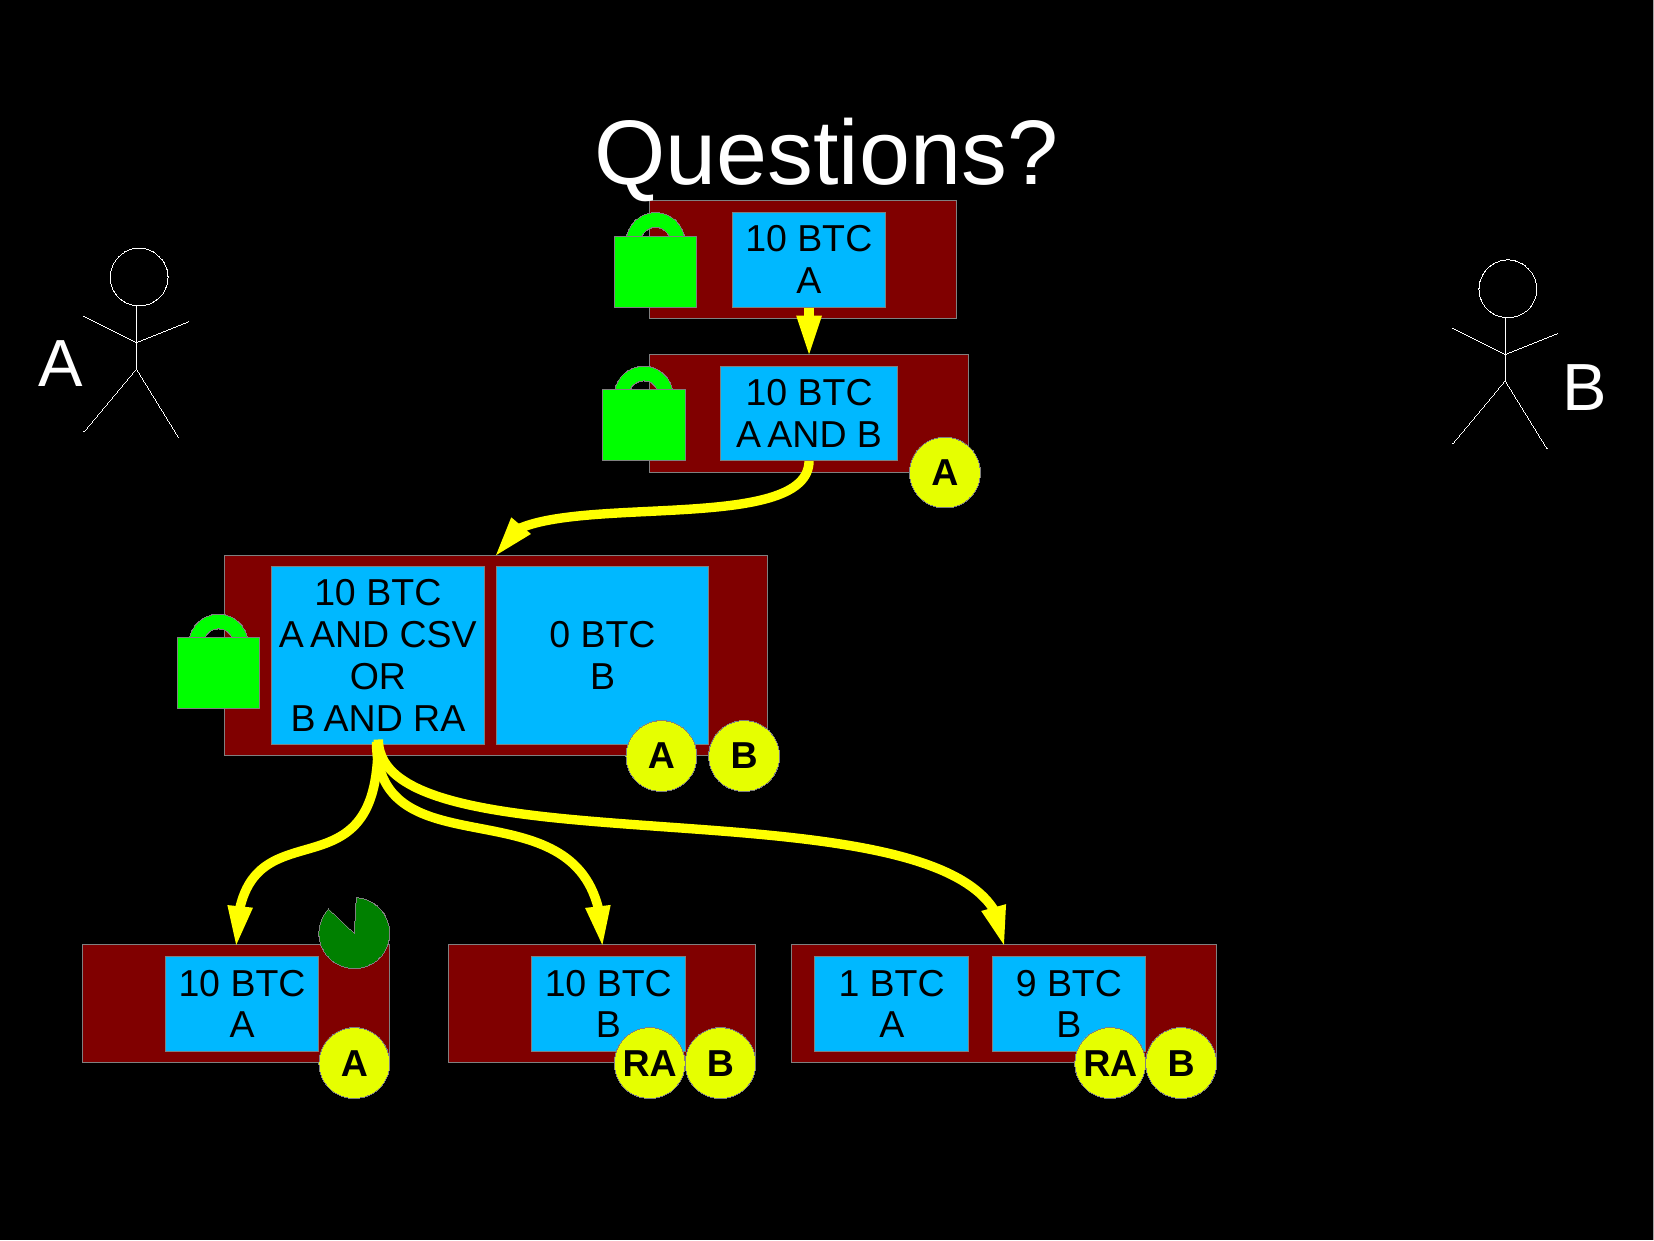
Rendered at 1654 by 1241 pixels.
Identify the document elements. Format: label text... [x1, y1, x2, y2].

text_box 10 BTC B [531, 956, 686, 1052]
text_box 10 BTC A [165, 956, 319, 1052]
text_box B [1547, 342, 1622, 432]
text_box RA [1074, 1027, 1146, 1099]
text_box 1 BTC A [814, 956, 969, 1052]
text_box [448, 944, 756, 1063]
text_box RA [614, 1027, 686, 1099]
text_box A [318, 1027, 390, 1099]
text_box 0 BTC B [496, 566, 709, 745]
text_box [814, 257, 957, 319]
text_box [177, 555, 768, 756]
text_box [602, 354, 969, 473]
text_box [614, 257, 804, 319]
text_box A [625, 720, 697, 792]
text_box A [23, 318, 98, 409]
text_box B [685, 1027, 756, 1099]
text_box 9 BTC B [992, 956, 1146, 1052]
text_box B [1146, 1027, 1217, 1099]
text_box 10 BTC A [732, 257, 886, 308]
text_box 10 BTC A AND CSV OR B AND RA [271, 566, 485, 745]
text_box [82, 897, 390, 1063]
text_box B [708, 720, 780, 792]
text_box [791, 944, 1217, 1063]
title Questions? [82, 49, 1571, 257]
text_box A [909, 437, 981, 508]
text_box 10 BTC A AND B [720, 366, 898, 461]
